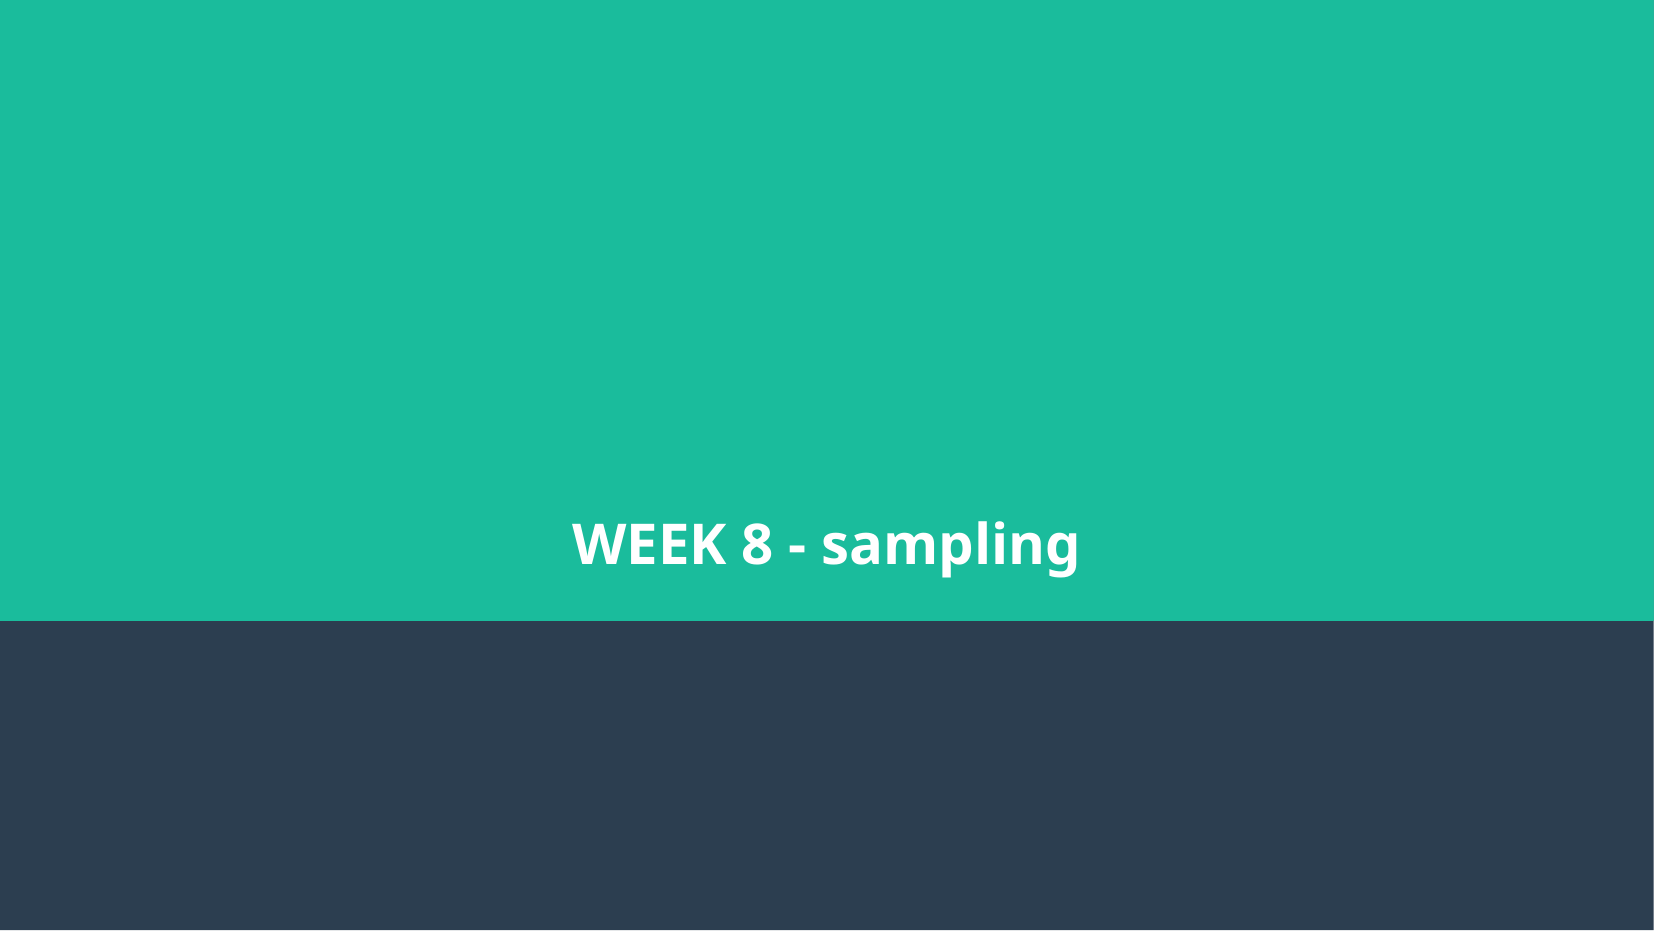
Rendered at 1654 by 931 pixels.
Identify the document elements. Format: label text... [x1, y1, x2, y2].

title WEEK 8 - sampling [59, 465, 1595, 583]
